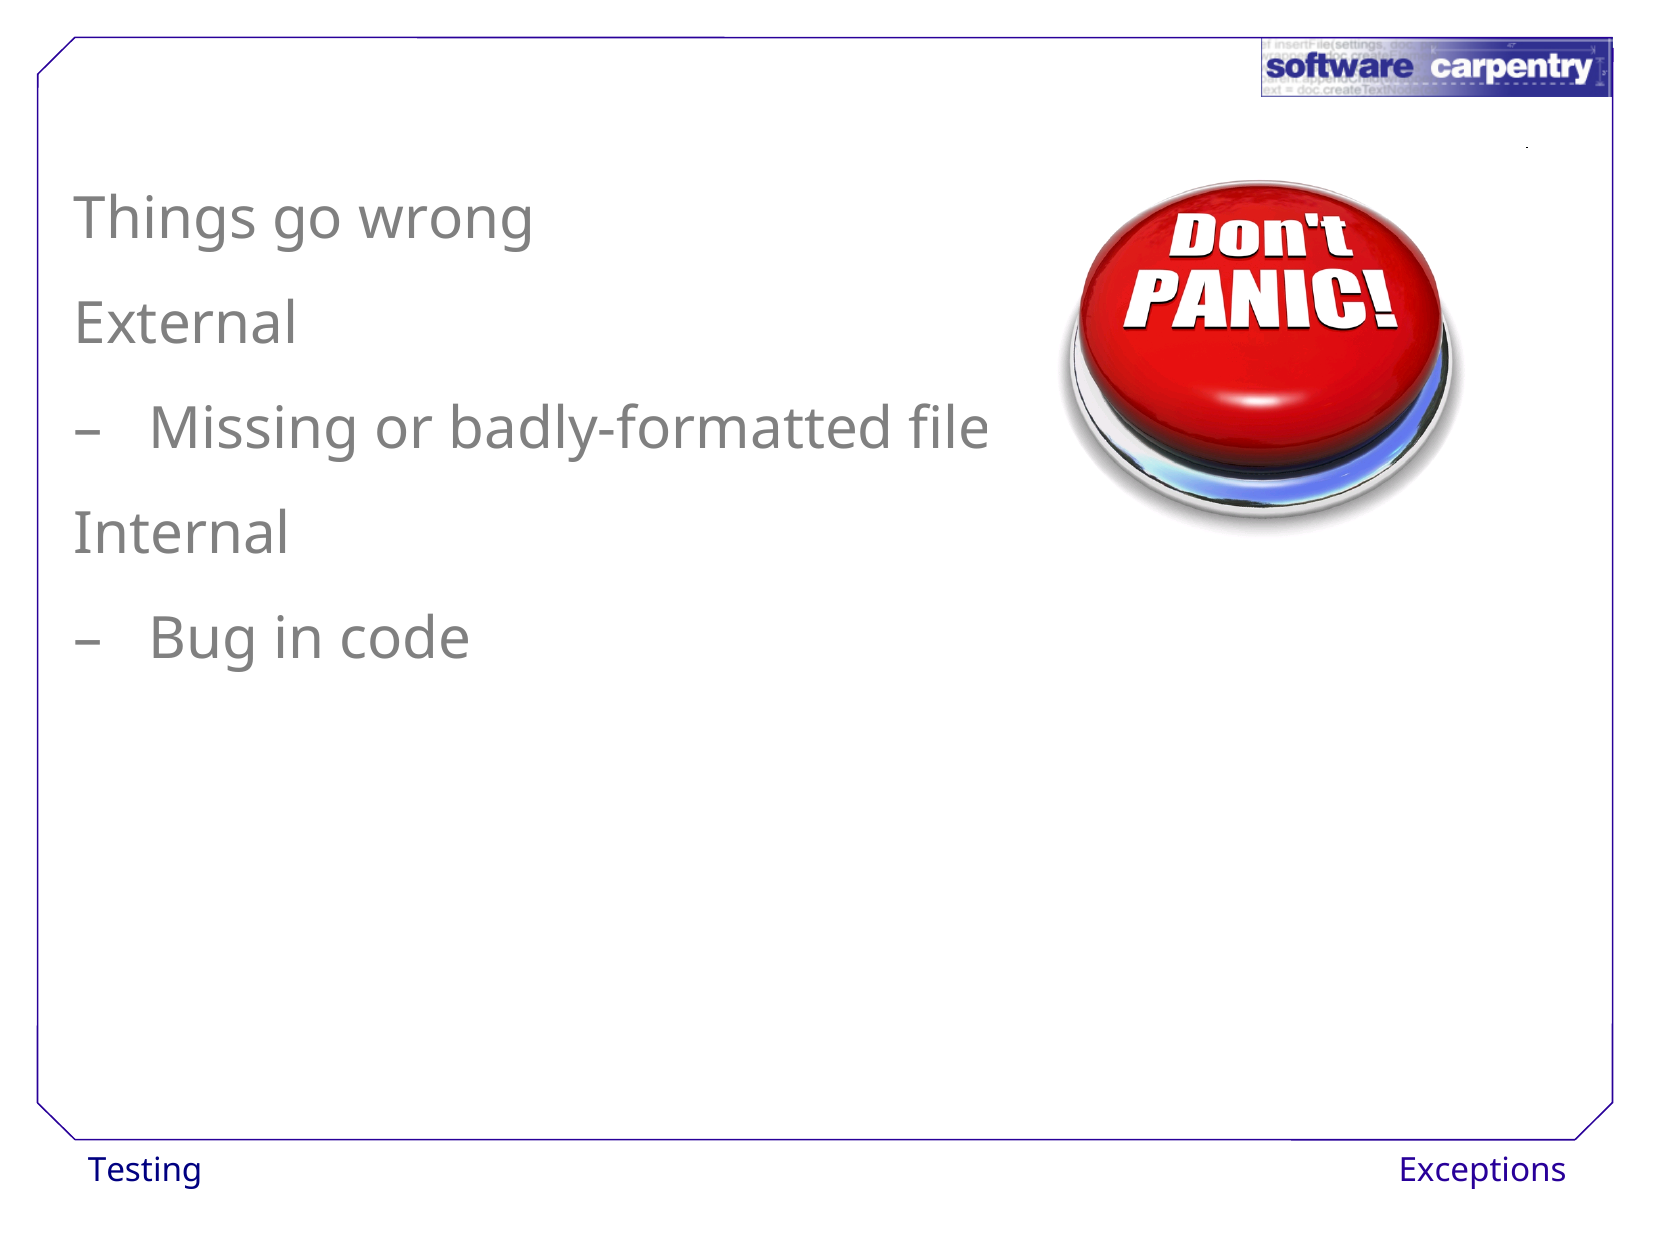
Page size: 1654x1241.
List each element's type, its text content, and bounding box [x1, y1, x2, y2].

text_box Things go wrong External – Missing or badly-formatted file Internal – Bug in code [58, 138, 1157, 679]
picture [987, 147, 1528, 553]
picture [1261, 39, 1613, 97]
